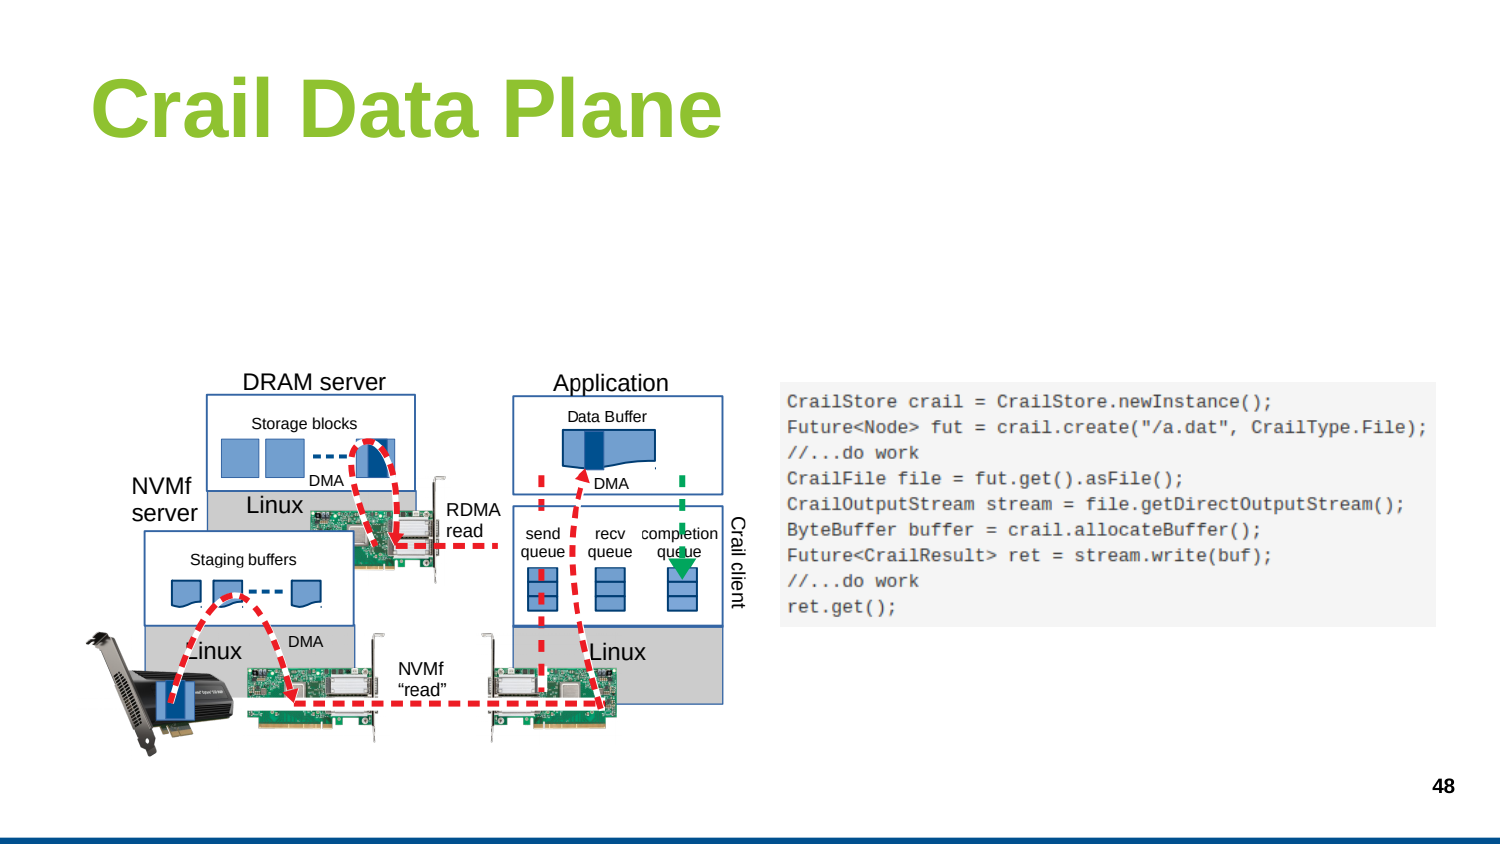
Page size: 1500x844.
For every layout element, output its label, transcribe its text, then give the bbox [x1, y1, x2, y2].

title Crail Data Plane [75, 33, 1426, 175]
picture [76, 373, 746, 763]
picture [780, 382, 1436, 627]
